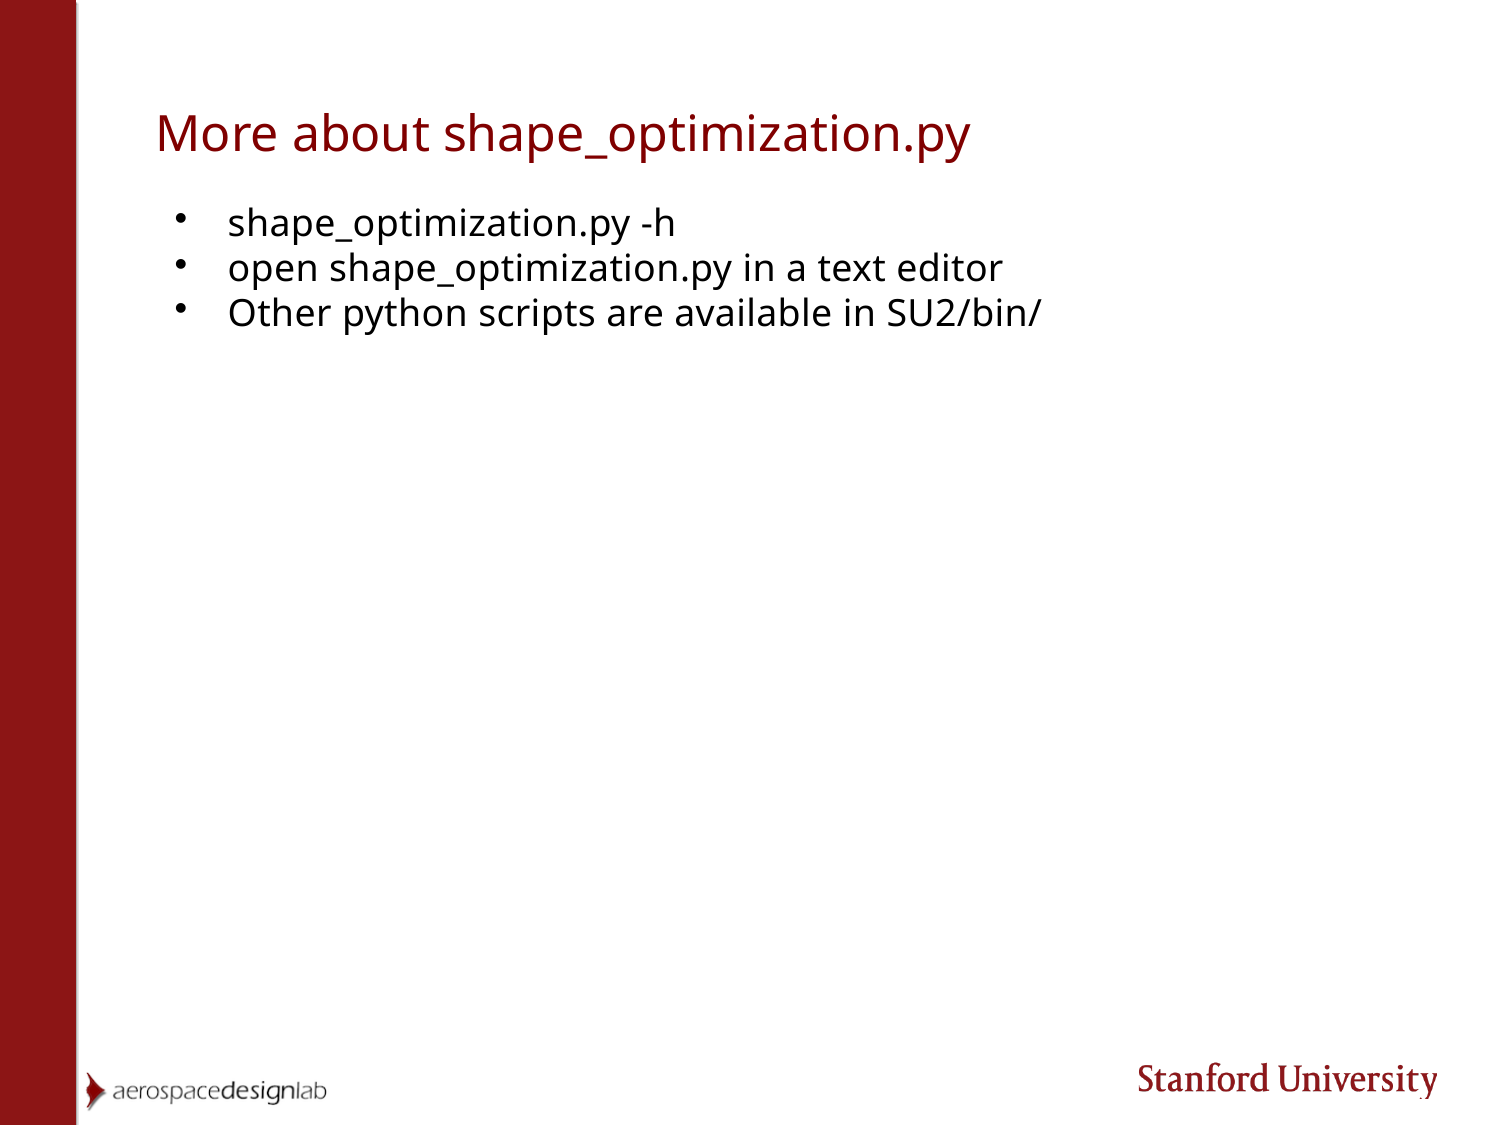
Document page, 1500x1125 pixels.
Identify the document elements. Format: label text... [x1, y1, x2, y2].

text_box shape_optimization.py -h open shape_optimization.py in a text editor Other python scripts are available in SU2/bin/ [156, 198, 1420, 1021]
text_box More about shape_optimization.py [155, 78, 1420, 186]
picture [82, 1071, 330, 1112]
